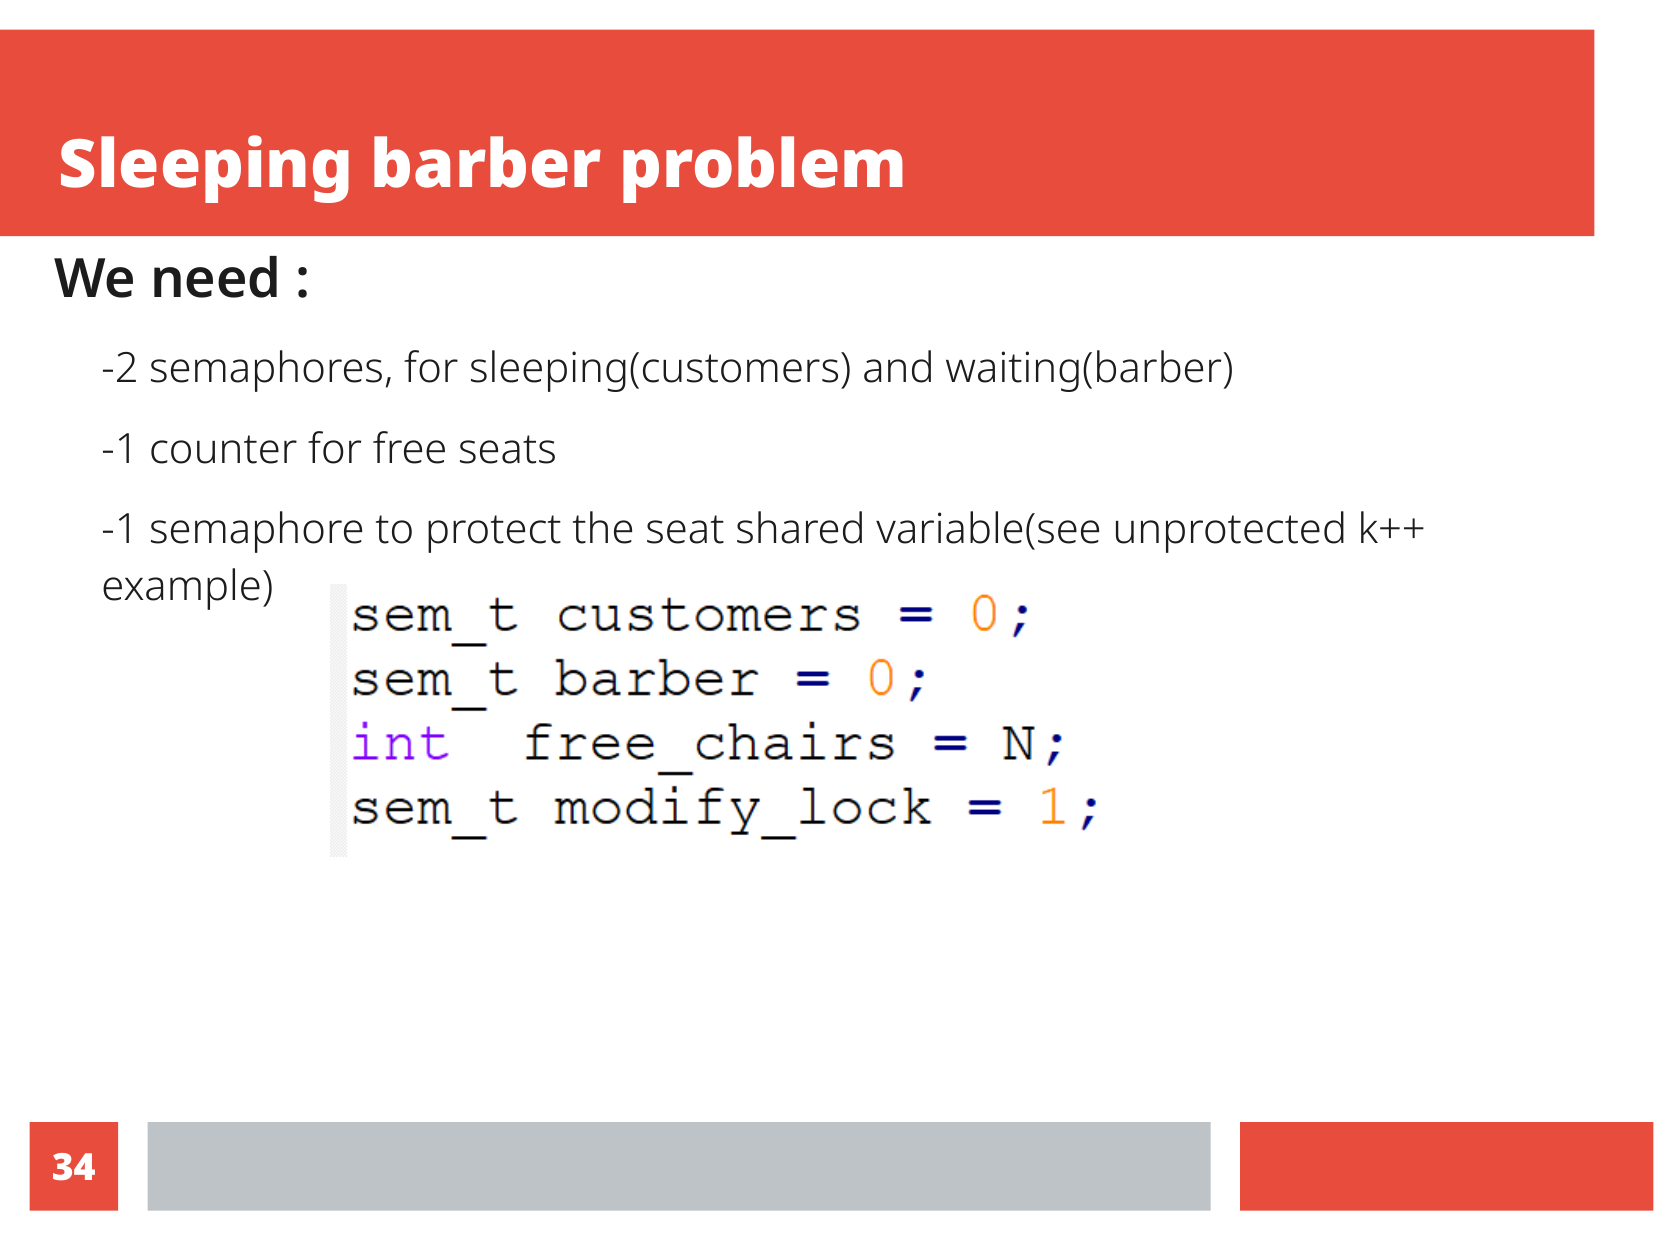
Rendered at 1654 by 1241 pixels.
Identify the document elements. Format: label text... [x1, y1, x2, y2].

picture [330, 584, 1135, 857]
title Sleeping barber problem [59, 59, 1595, 207]
list We need : -2 semaphores, for sleeping(customers) and waiting(barber) -1 counter for free seats -1 semaphore to protect the seat shared variable(see unprotected k++ example) [54, 240, 1561, 1008]
